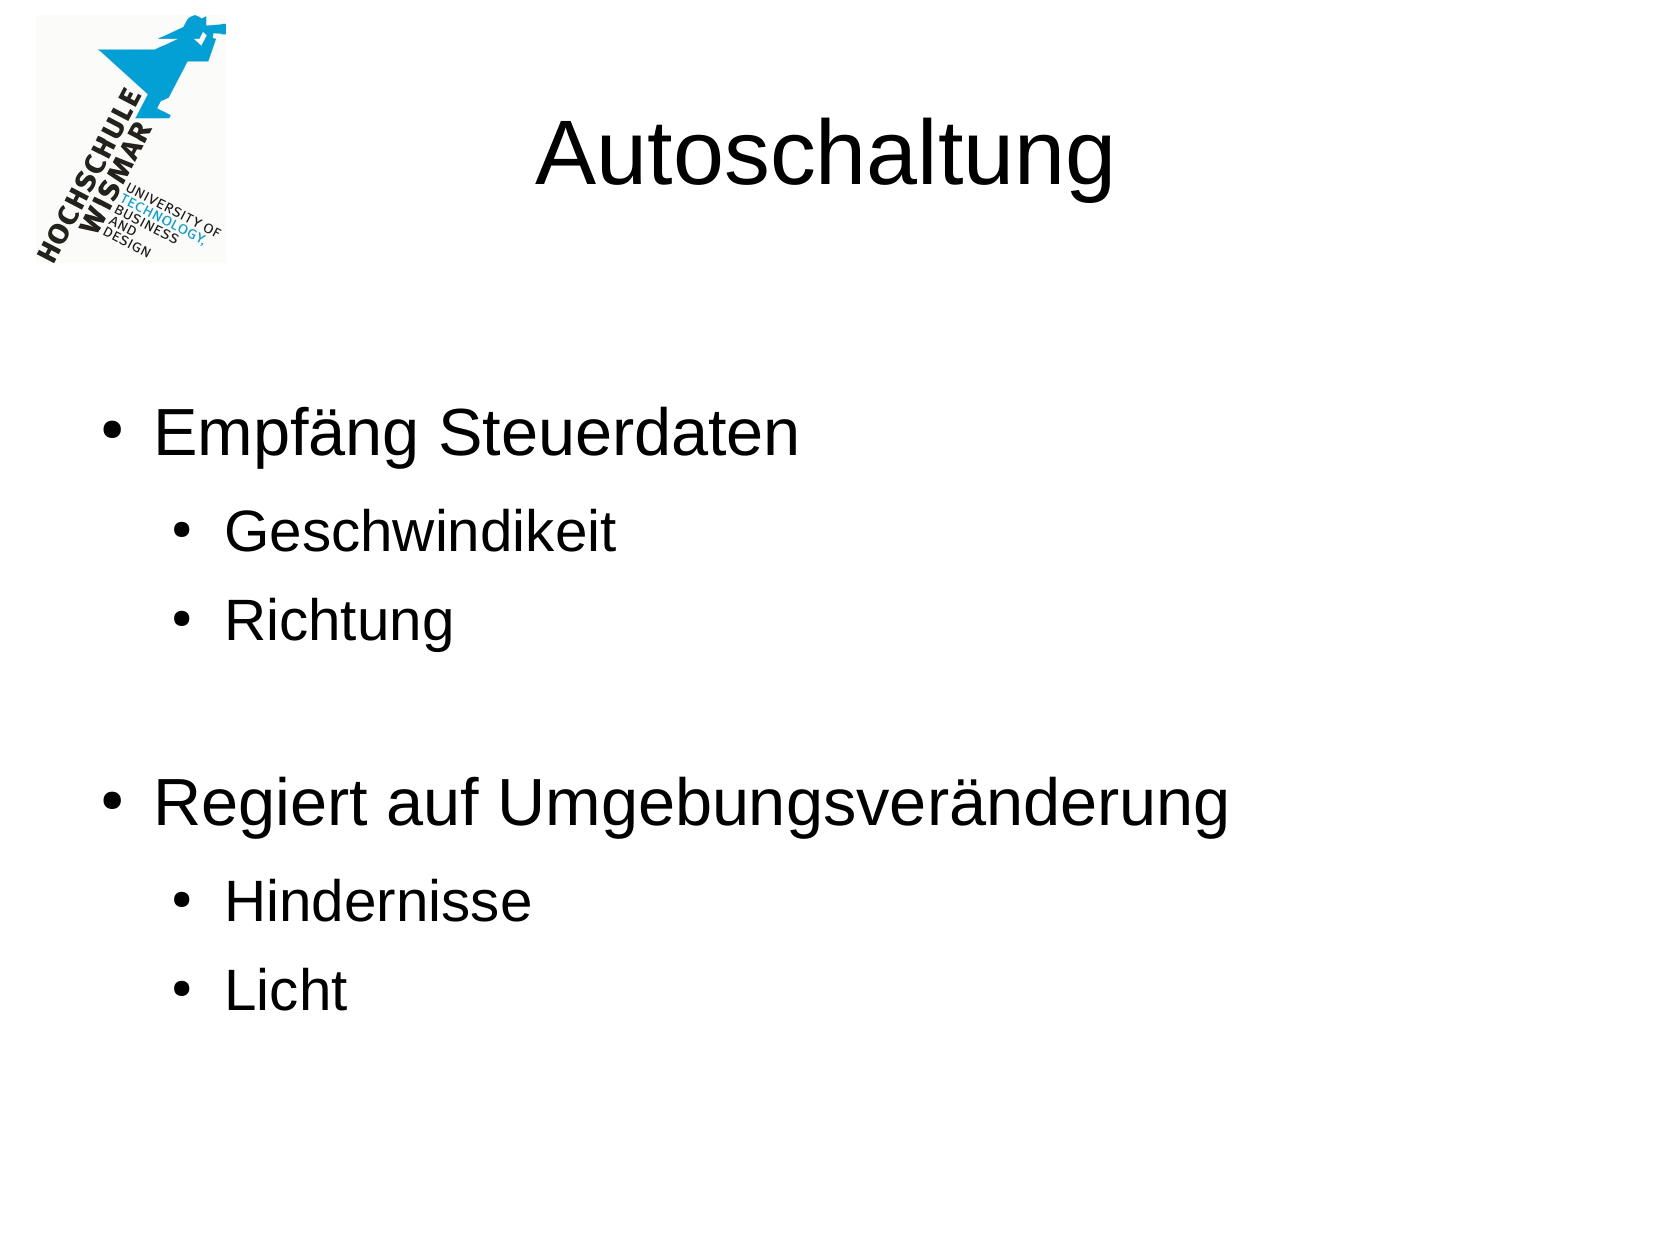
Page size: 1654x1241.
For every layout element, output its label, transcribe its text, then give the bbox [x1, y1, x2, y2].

list Empfäng Steuerdaten Geschwindikeit Richtung Regiert auf Umgebungsveränderung Hindernisse Licht [82, 290, 1571, 1109]
picture [36, 15, 226, 263]
picture [195, 33, 206, 44]
picture [197, 15, 226, 25]
title Autoschaltung [226, 56, 1571, 250]
